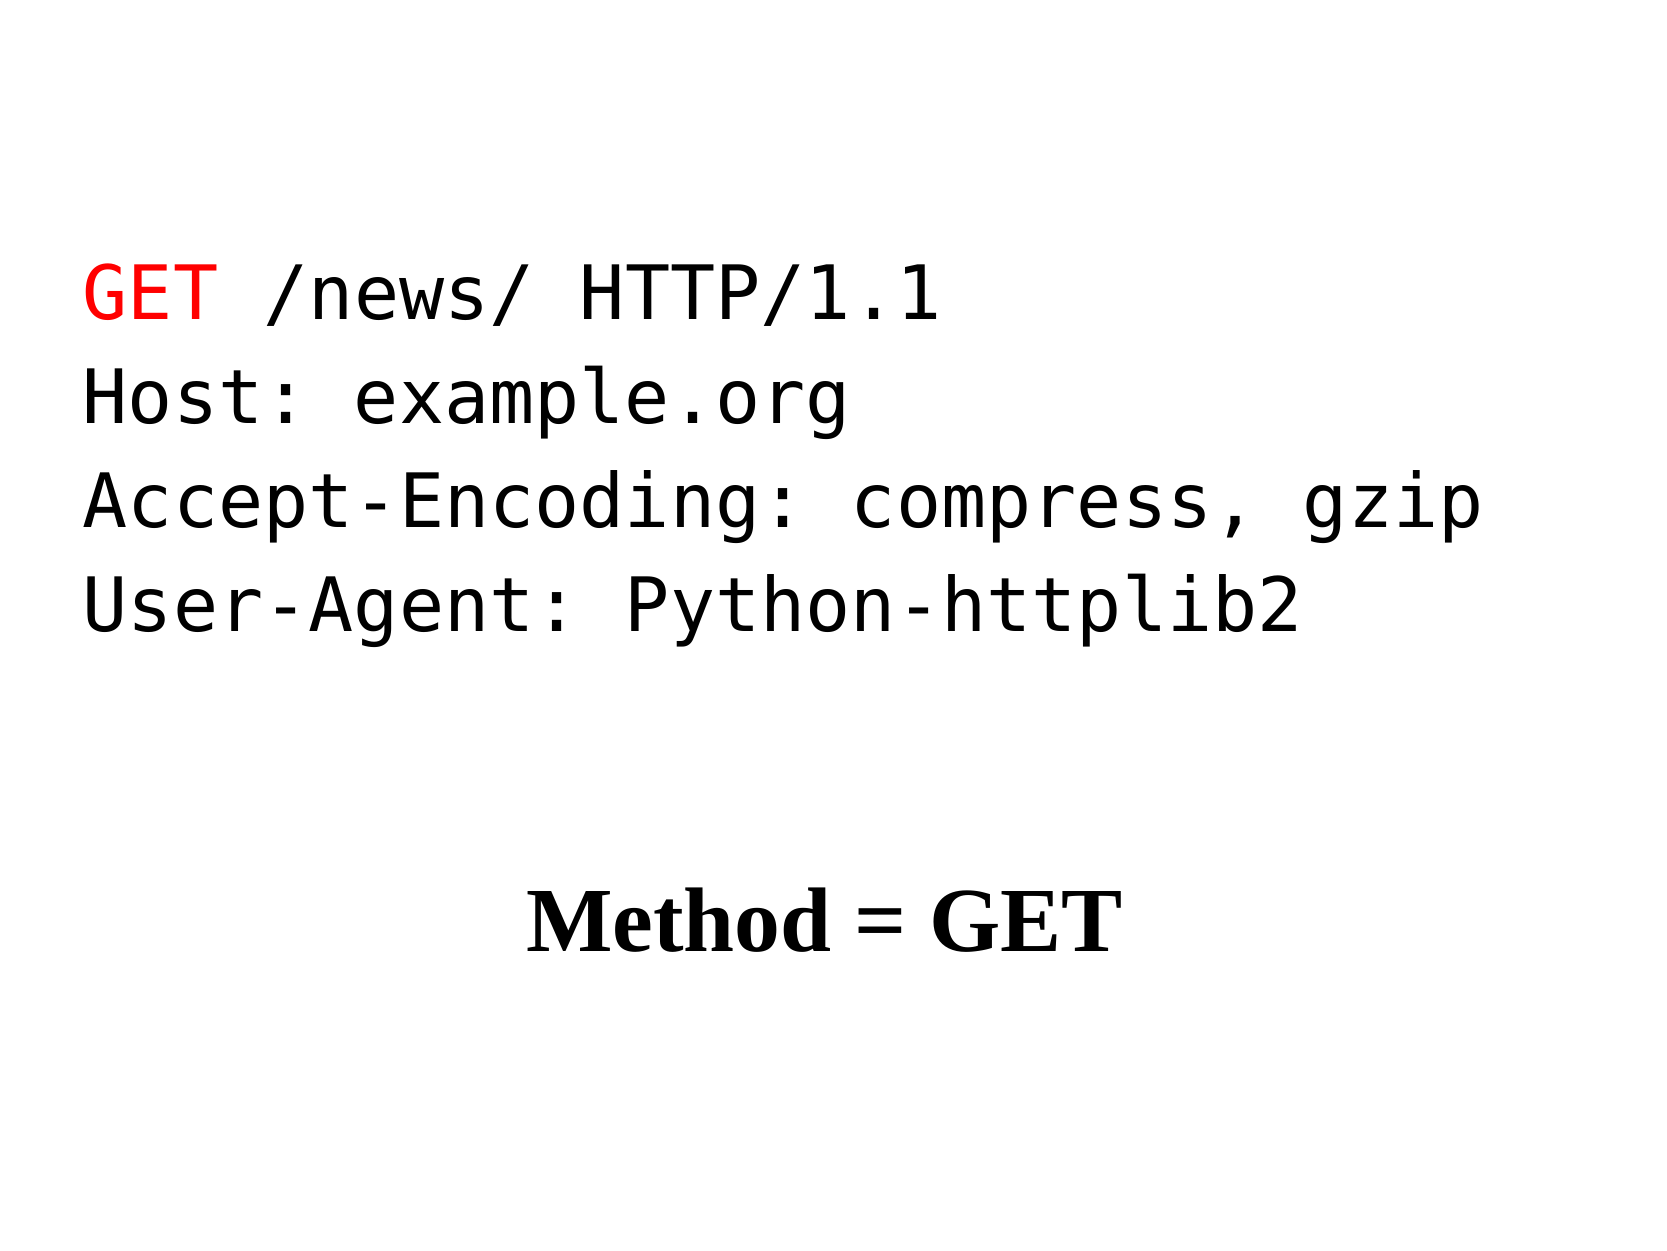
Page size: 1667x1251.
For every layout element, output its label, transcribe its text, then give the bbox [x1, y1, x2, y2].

text_box GET /news/ HTTP/1.1 Host: example.org Accept-Encoding: compress, gzip User-Agent: Python-httplib2 [37, 74, 1613, 826]
text_box Method = GET [37, 862, 1613, 1126]
